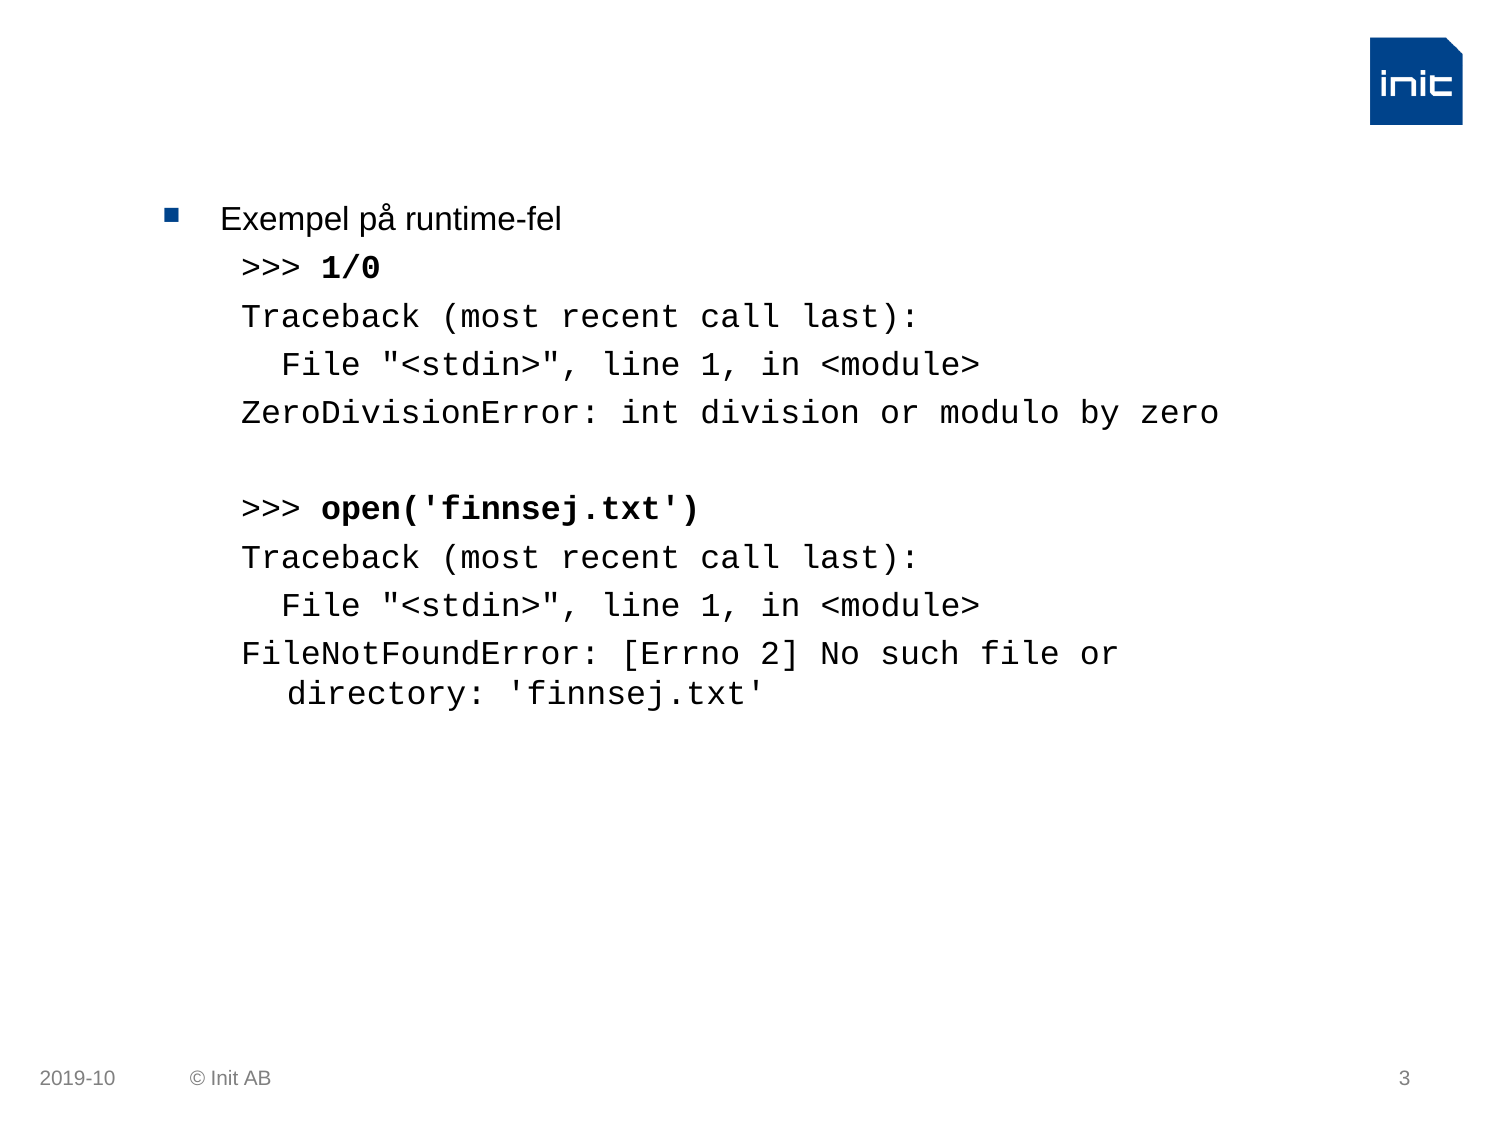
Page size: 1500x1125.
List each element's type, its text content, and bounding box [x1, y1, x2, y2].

text_box 2019-10 [24, 1037, 151, 1098]
picture [1370, 37, 1463, 125]
text_box Exempel på runtime-fel >>> 1/0 Traceback (most recent call last): File "<stdin>", line 1, in <module> ZeroDivisionError: int division or modulo by zero >>> open('finnsej.txt') Traceback (most recent call last): File "<stdin>", line 1, in <module> FileNotFoundError: [Errno 2] No such file or directory: 'finnsej.txt' [150, 189, 1351, 963]
text_box © Init AB [174, 1037, 1326, 1098]
text_box <nummer> [1350, 1037, 1426, 1098]
